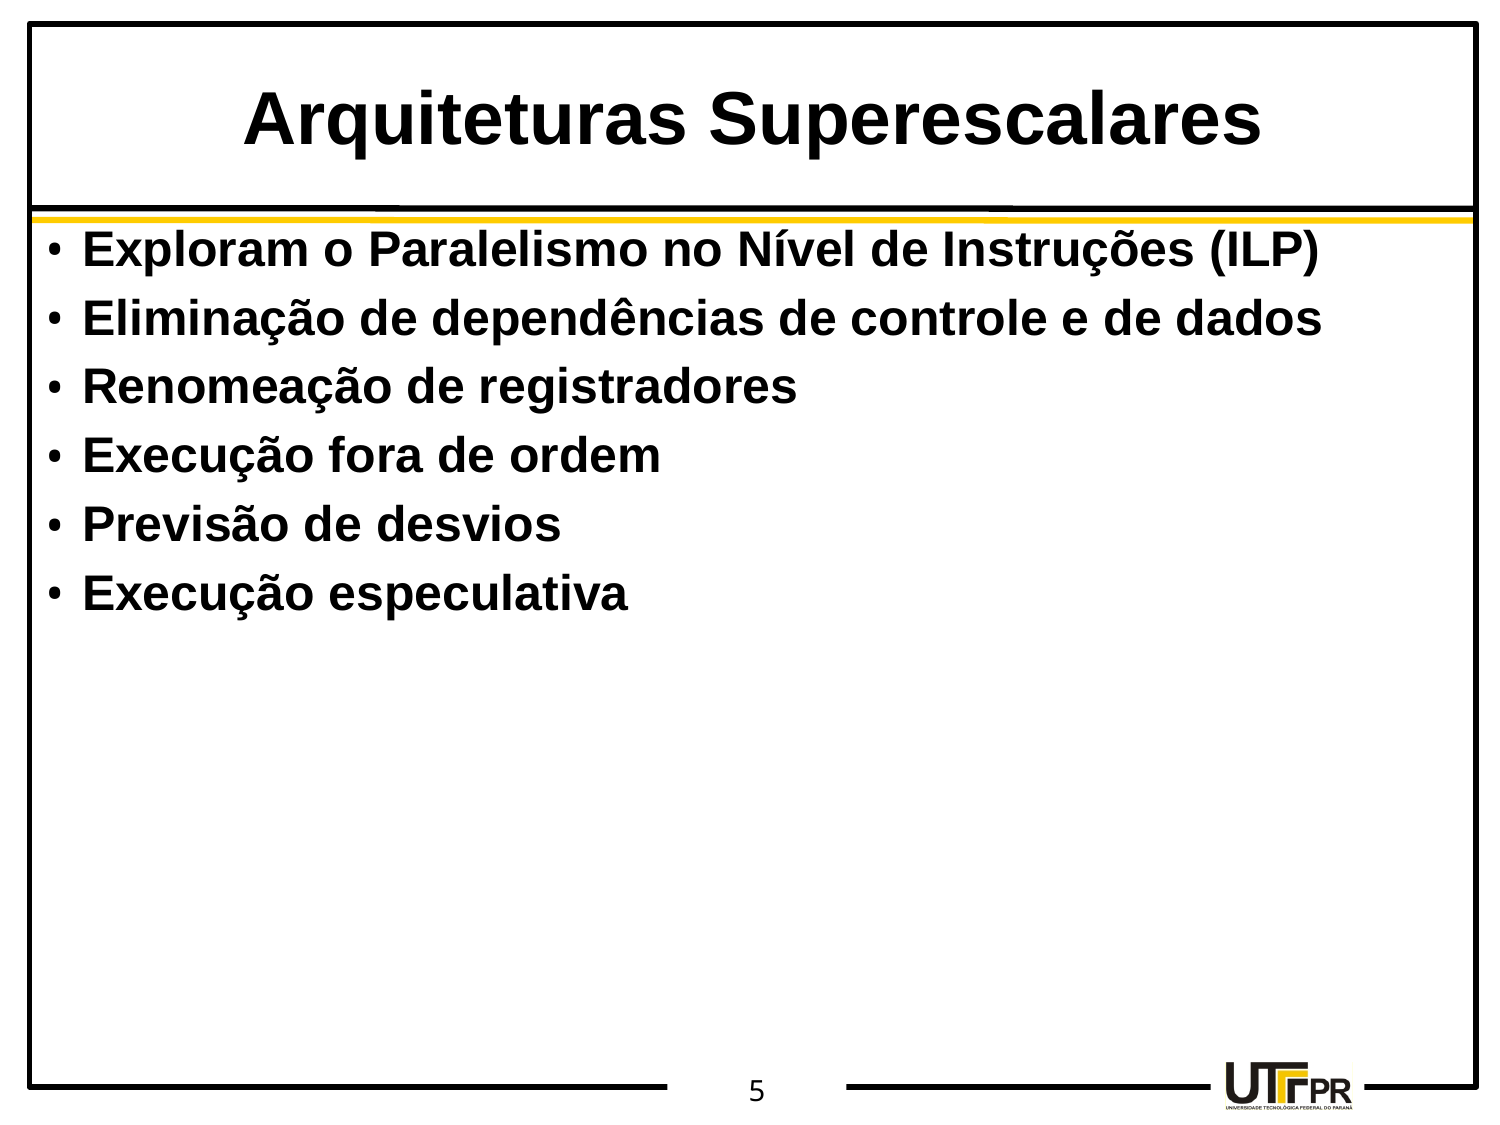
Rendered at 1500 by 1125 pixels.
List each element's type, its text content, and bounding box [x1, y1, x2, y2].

picture [1225, 1062, 1353, 1110]
title Arquiteturas Superescalares [29, 47, 1477, 195]
list Exploram o Paralelismo no Nível de Instruções (ILP) Eliminação de dependências de controle e de dados Renomeação de registradores Execução fora de ordem Previsão de desvios Execução especulativa [45, 225, 1447, 1034]
